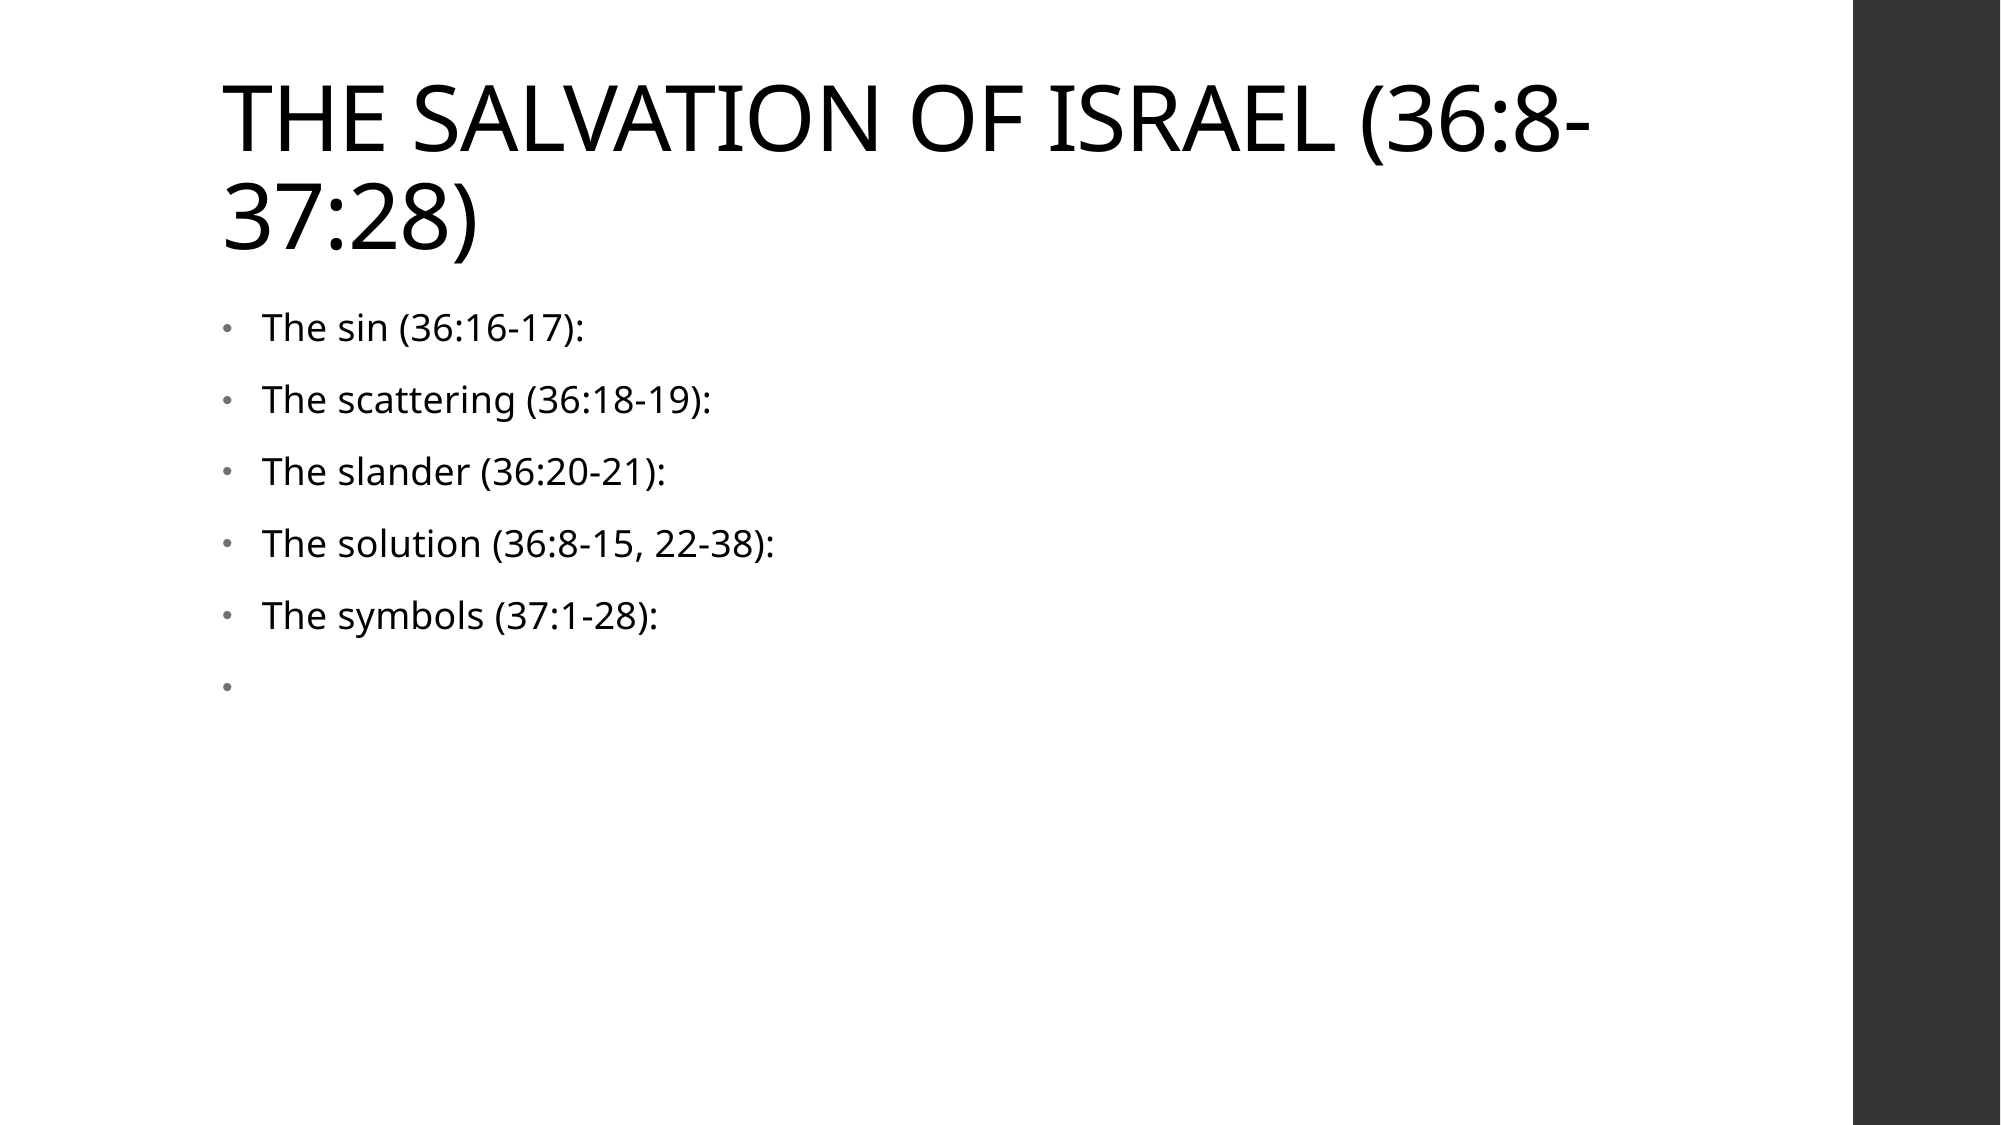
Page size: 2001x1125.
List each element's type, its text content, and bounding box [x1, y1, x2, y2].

title THE SALVATION OF ISRAEL (36:8-37:28) [206, 60, 1797, 278]
list The sin (36:16-17): The scattering (36:18-19): The slander (36:20-21): The solution (36:8-15, 22-38): The symbols (37:1-28): [206, 299, 1617, 1014]
